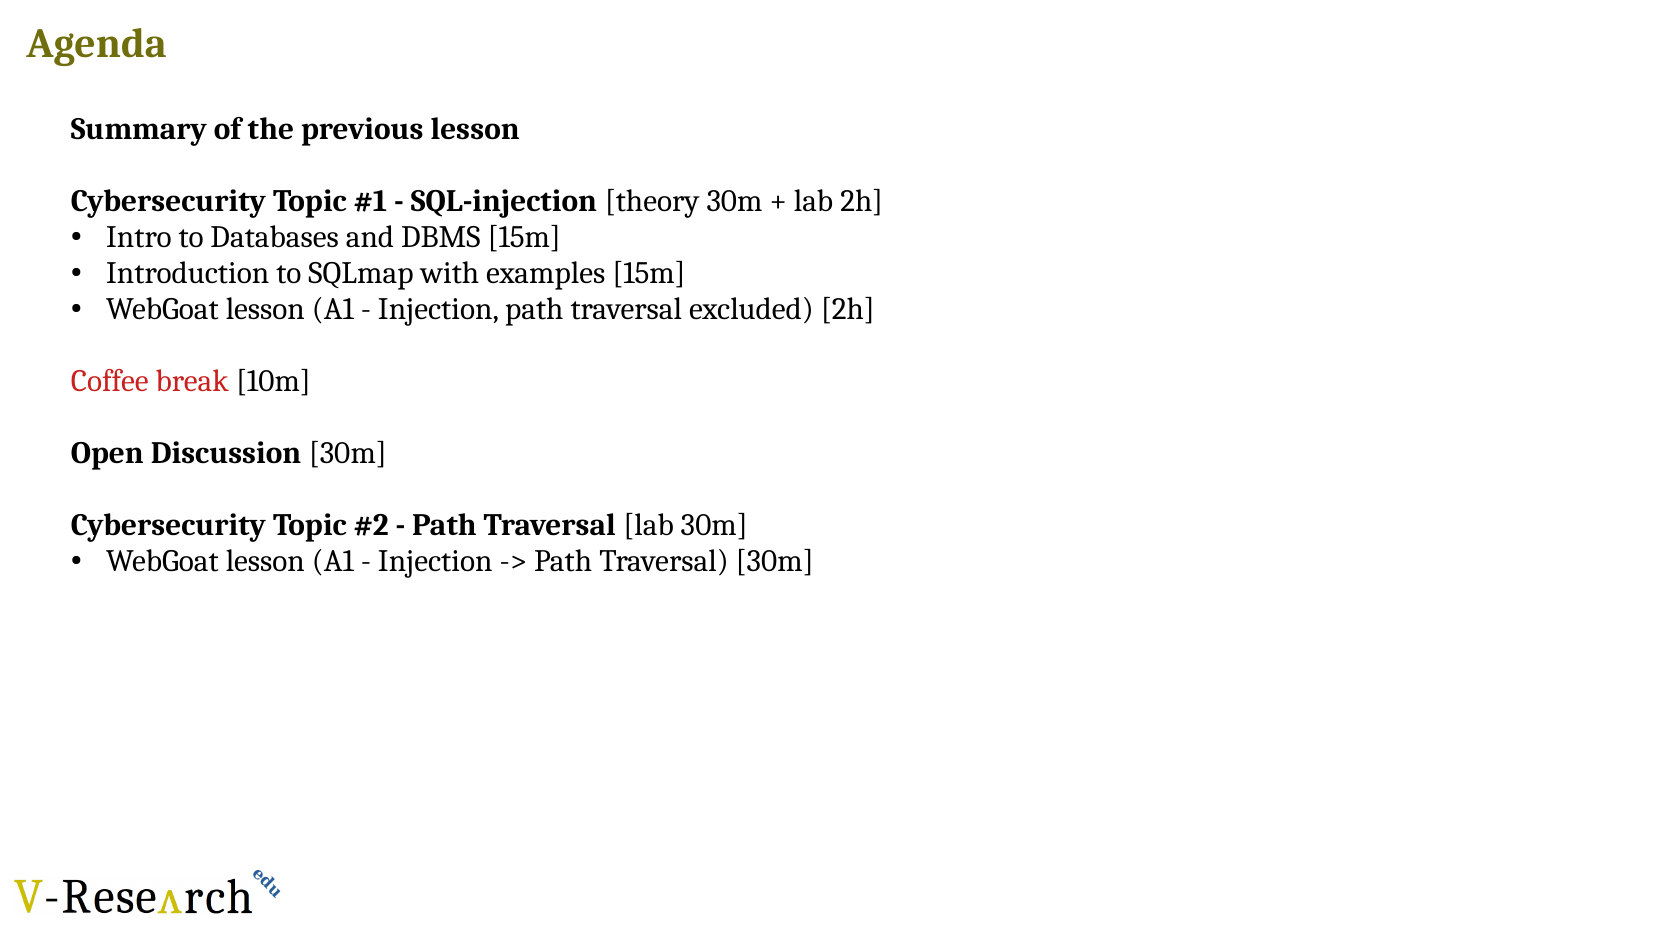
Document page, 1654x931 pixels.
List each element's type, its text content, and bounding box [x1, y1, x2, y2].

text_box Summary of the previous lesson Cybersecurity Topic #1 - SQL-injection [theory 30m + lab 2h] Intro to Databases and DBMS [15m] Introduction to SQLmap with examples [15m] WebGoat lesson (A1 - Injection, path traversal excluded) [2h] Coffee break [10m] Open Discussion [30m] Cybersecurity Topic #2 - Path Traversal [lab 30m] WebGoat lesson (A1 - Injection -> Path Traversal) [30m] [70, 111, 1512, 590]
text_box Agenda [11, 12, 1193, 77]
text_box edu [222, 847, 333, 931]
picture [11, 876, 255, 916]
